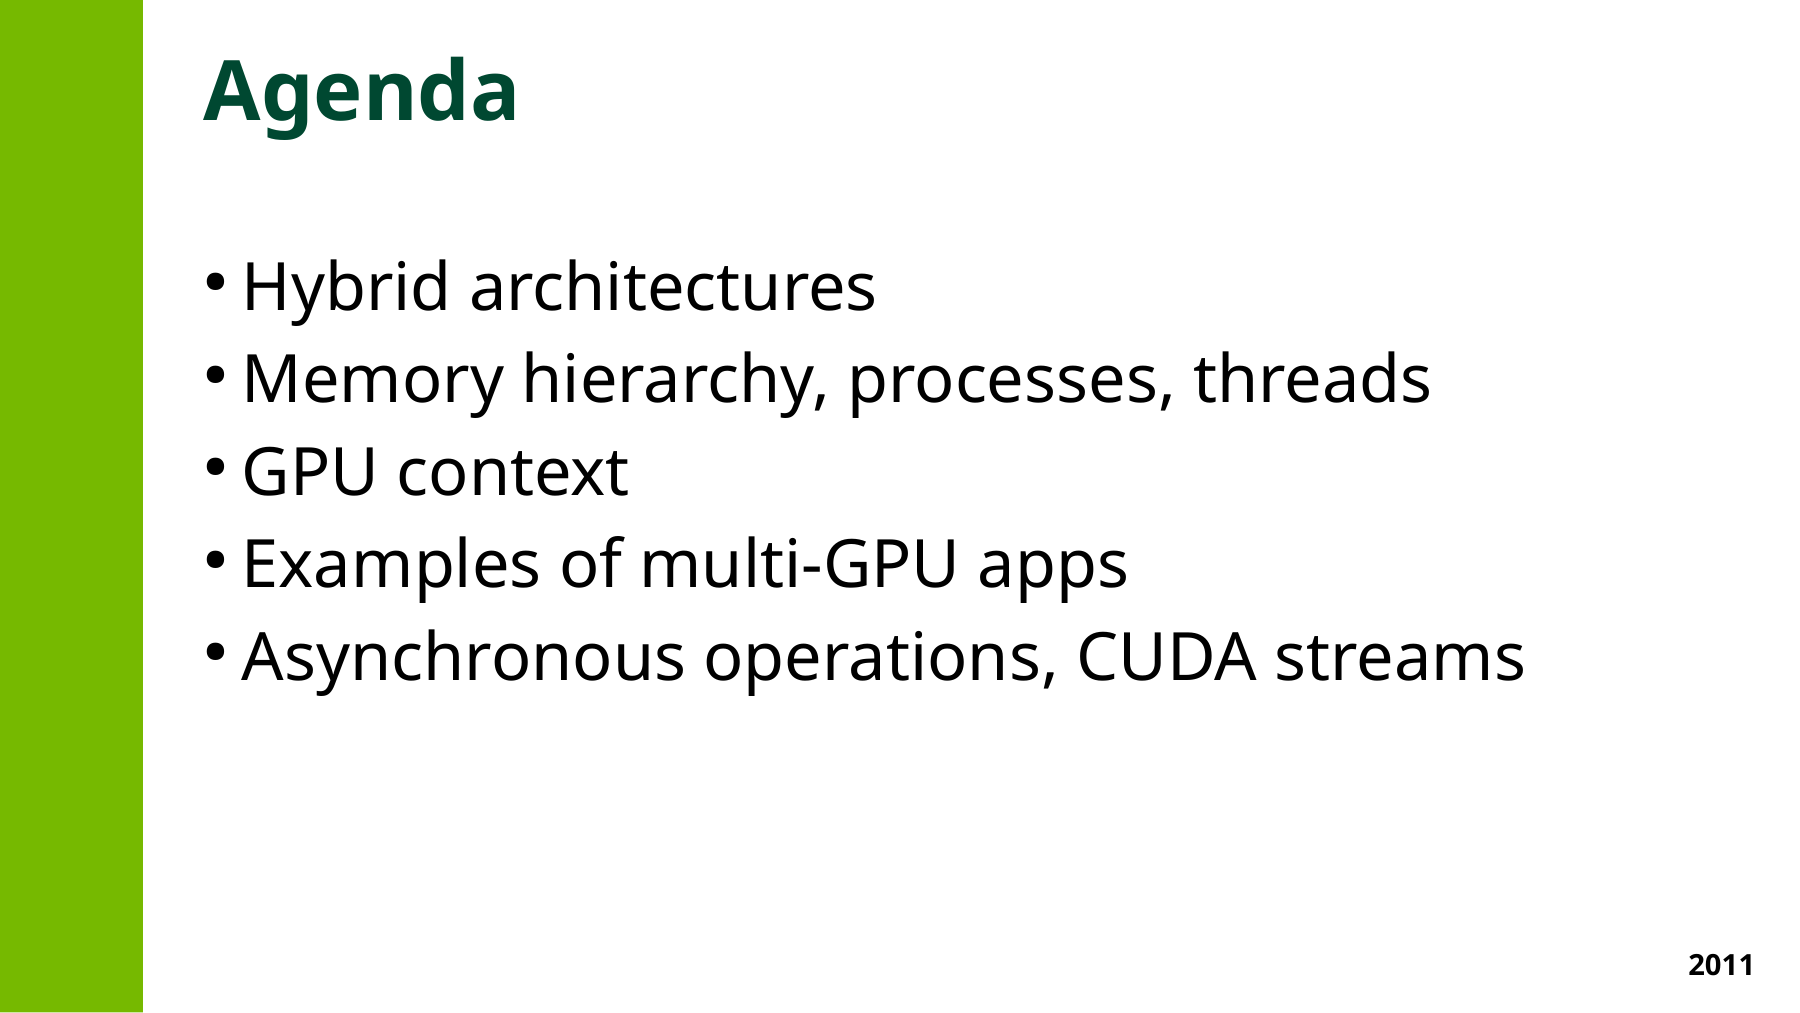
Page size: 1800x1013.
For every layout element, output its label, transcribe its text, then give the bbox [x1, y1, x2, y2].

list Hybrid architectures Memory hierarchy, processes, threads GPU context Examples of multi-GPU apps Asynchronous operations, CUDA streams [188, 236, 1733, 906]
title Agenda [188, 40, 1733, 211]
